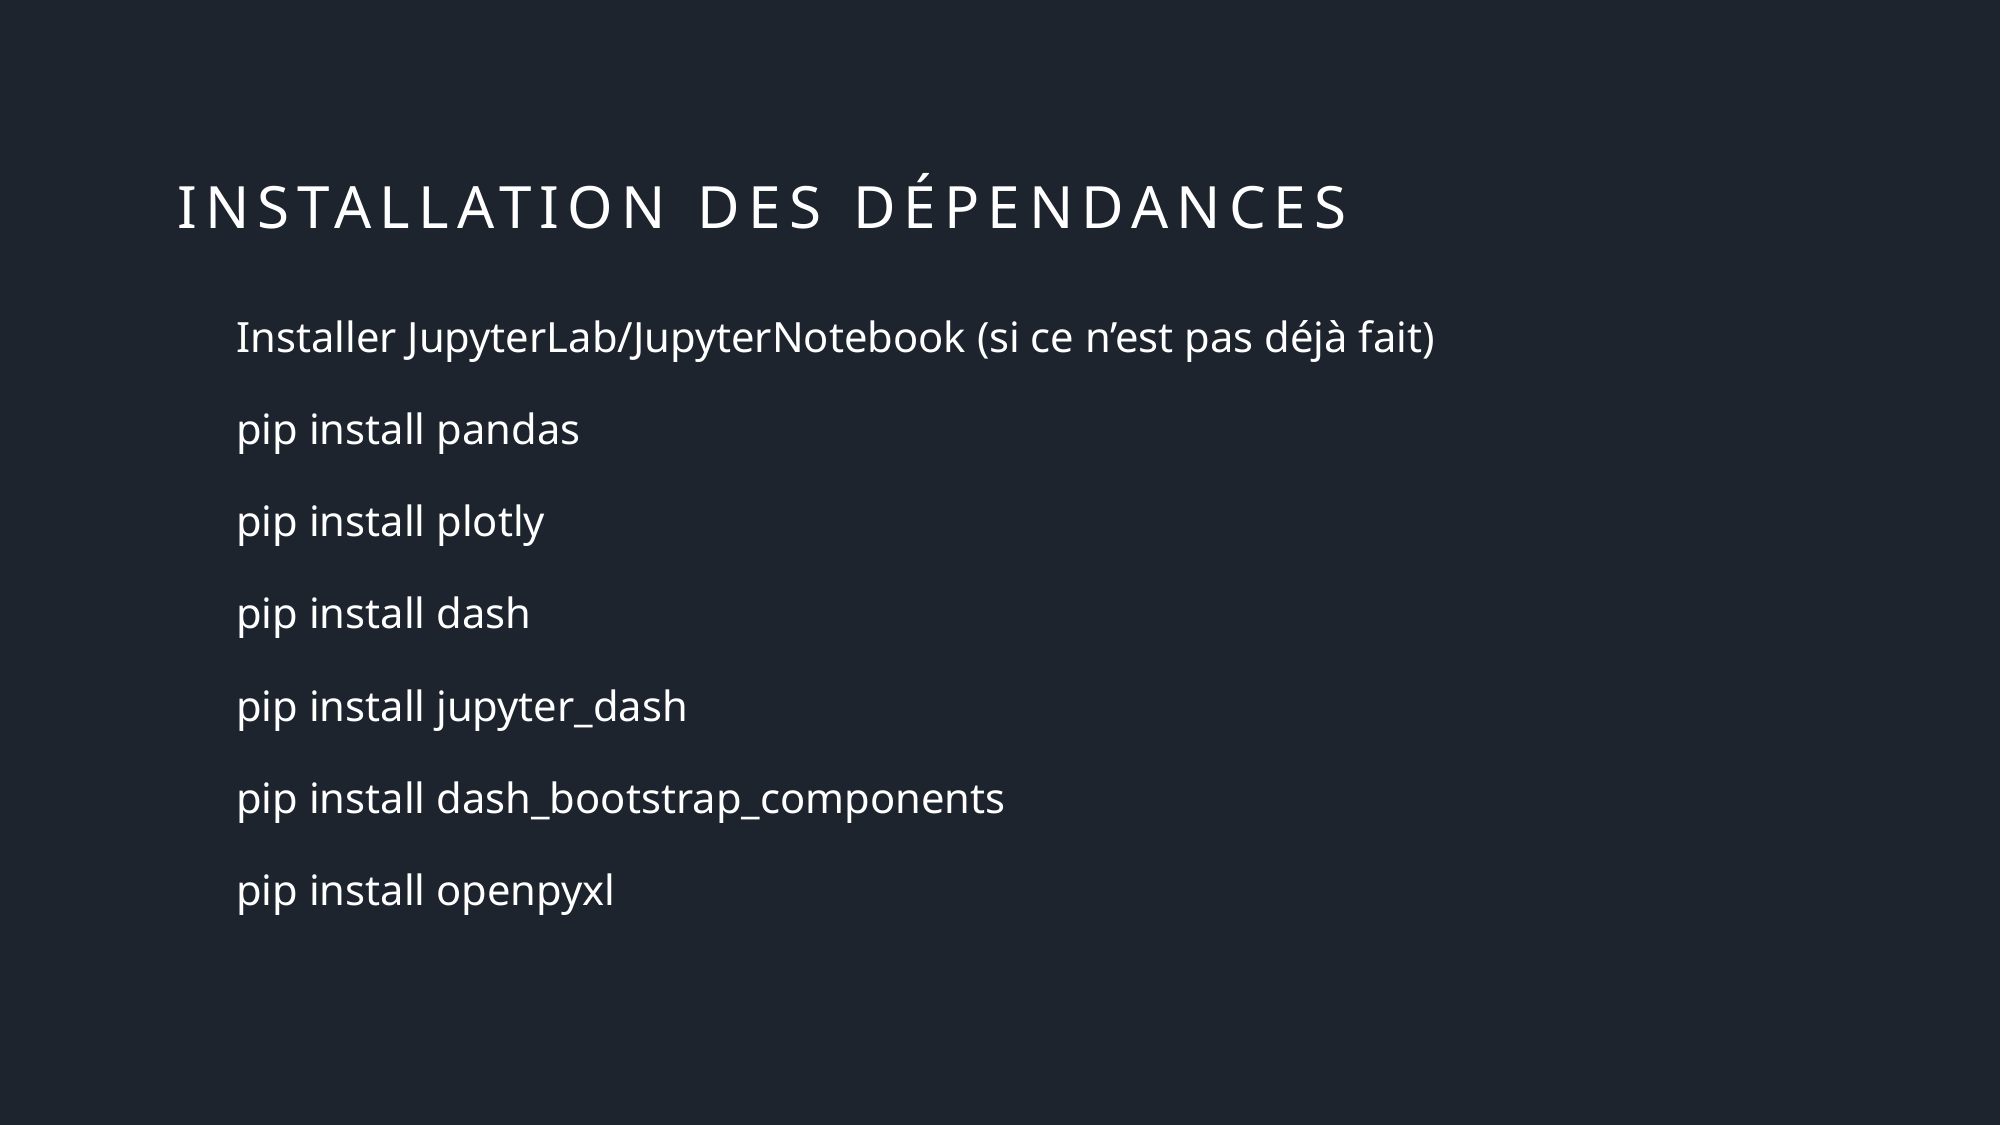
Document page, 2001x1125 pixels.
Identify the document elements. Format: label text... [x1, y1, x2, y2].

list Installer JupyterLab/JupyterNotebook (si ce n’est pas déjà fait) pip install pandas pip install plotly pip install dash pip install jupyter_dash pip install dash_bootstrap_components pip install openpyxl [177, 293, 1822, 947]
title Installation des dépendances [177, 165, 1822, 274]
